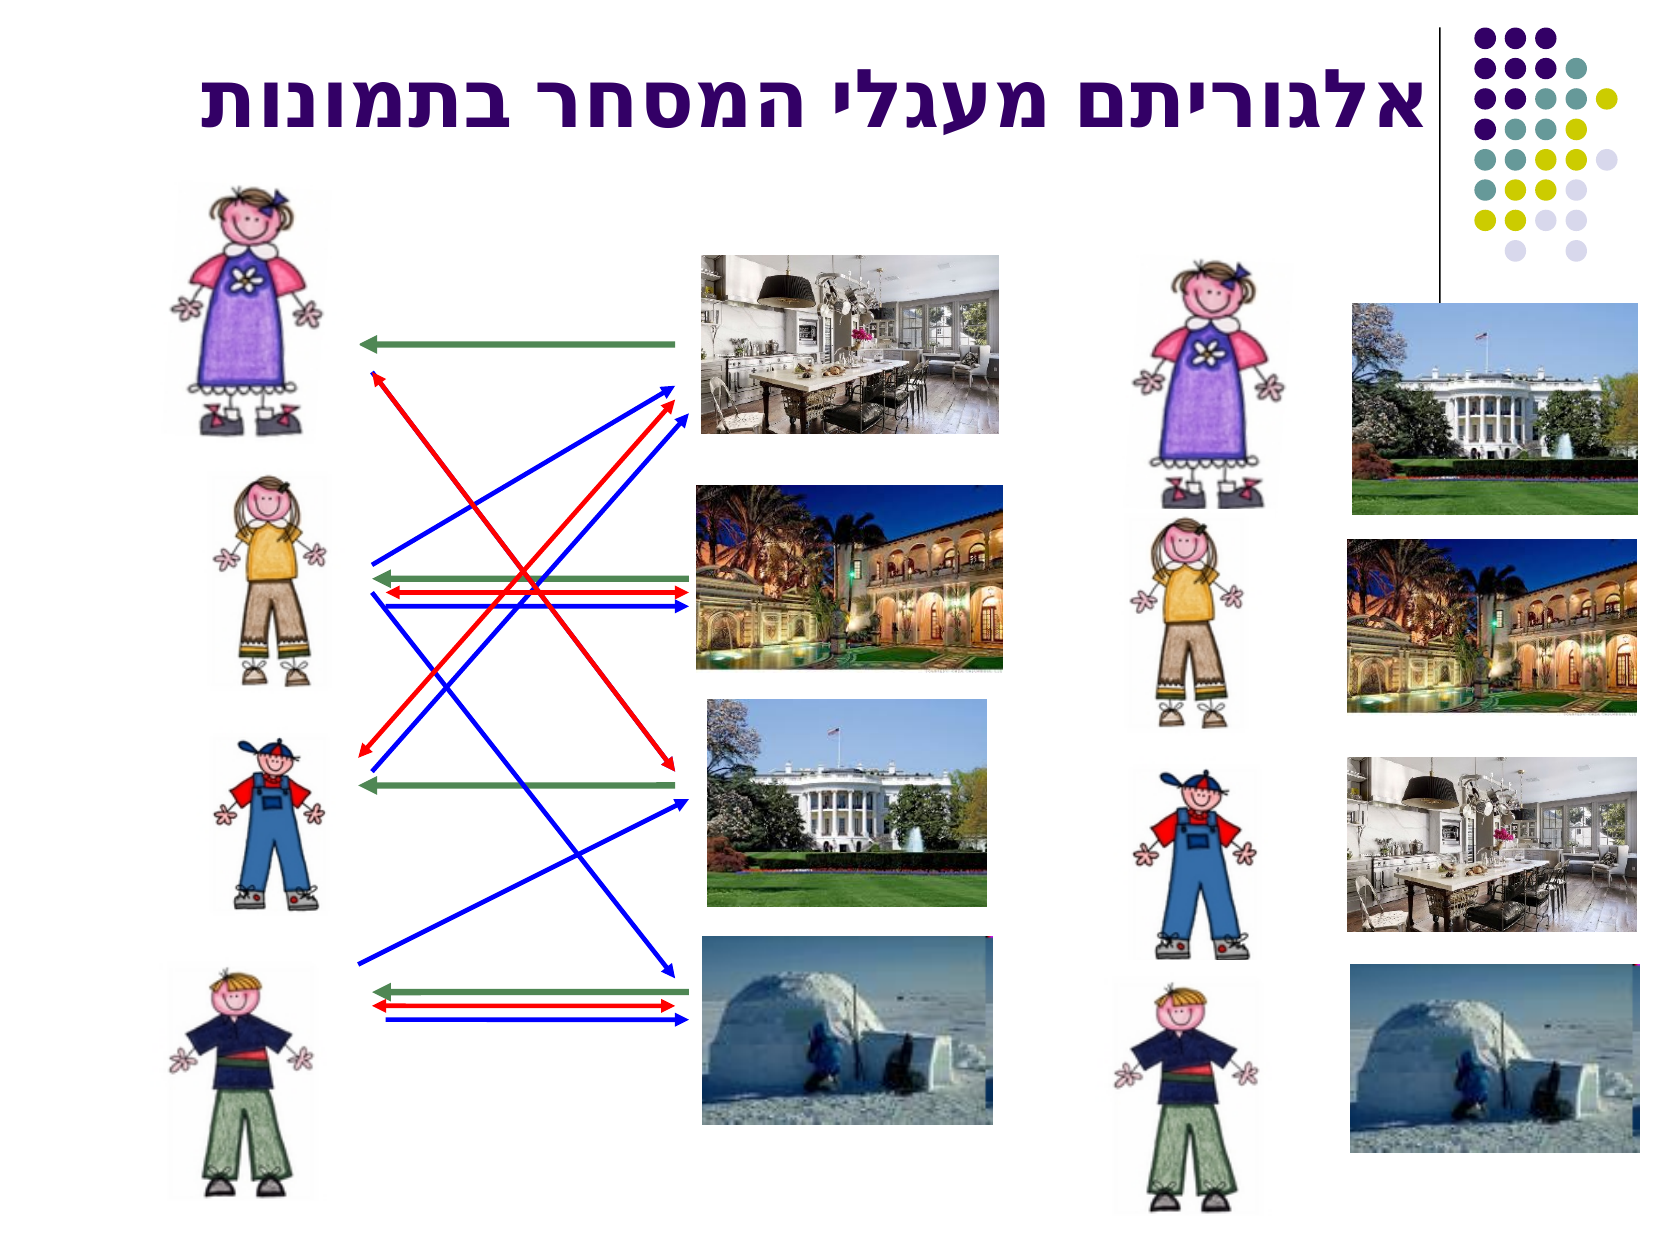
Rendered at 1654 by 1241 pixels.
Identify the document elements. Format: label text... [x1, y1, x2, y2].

title אלגוריתם מעגלי המסחר בתמונות [82, 22, 1447, 152]
picture [1352, 303, 1638, 515]
picture [194, 720, 342, 916]
picture [696, 485, 1003, 673]
picture [133, 151, 373, 694]
picture [701, 255, 999, 434]
picture [1095, 225, 1334, 736]
picture [707, 699, 987, 907]
picture [1347, 539, 1637, 716]
picture [150, 945, 342, 1201]
picture [1347, 757, 1637, 932]
picture [1350, 964, 1640, 1153]
picture [702, 936, 993, 1125]
picture [1095, 750, 1287, 1216]
